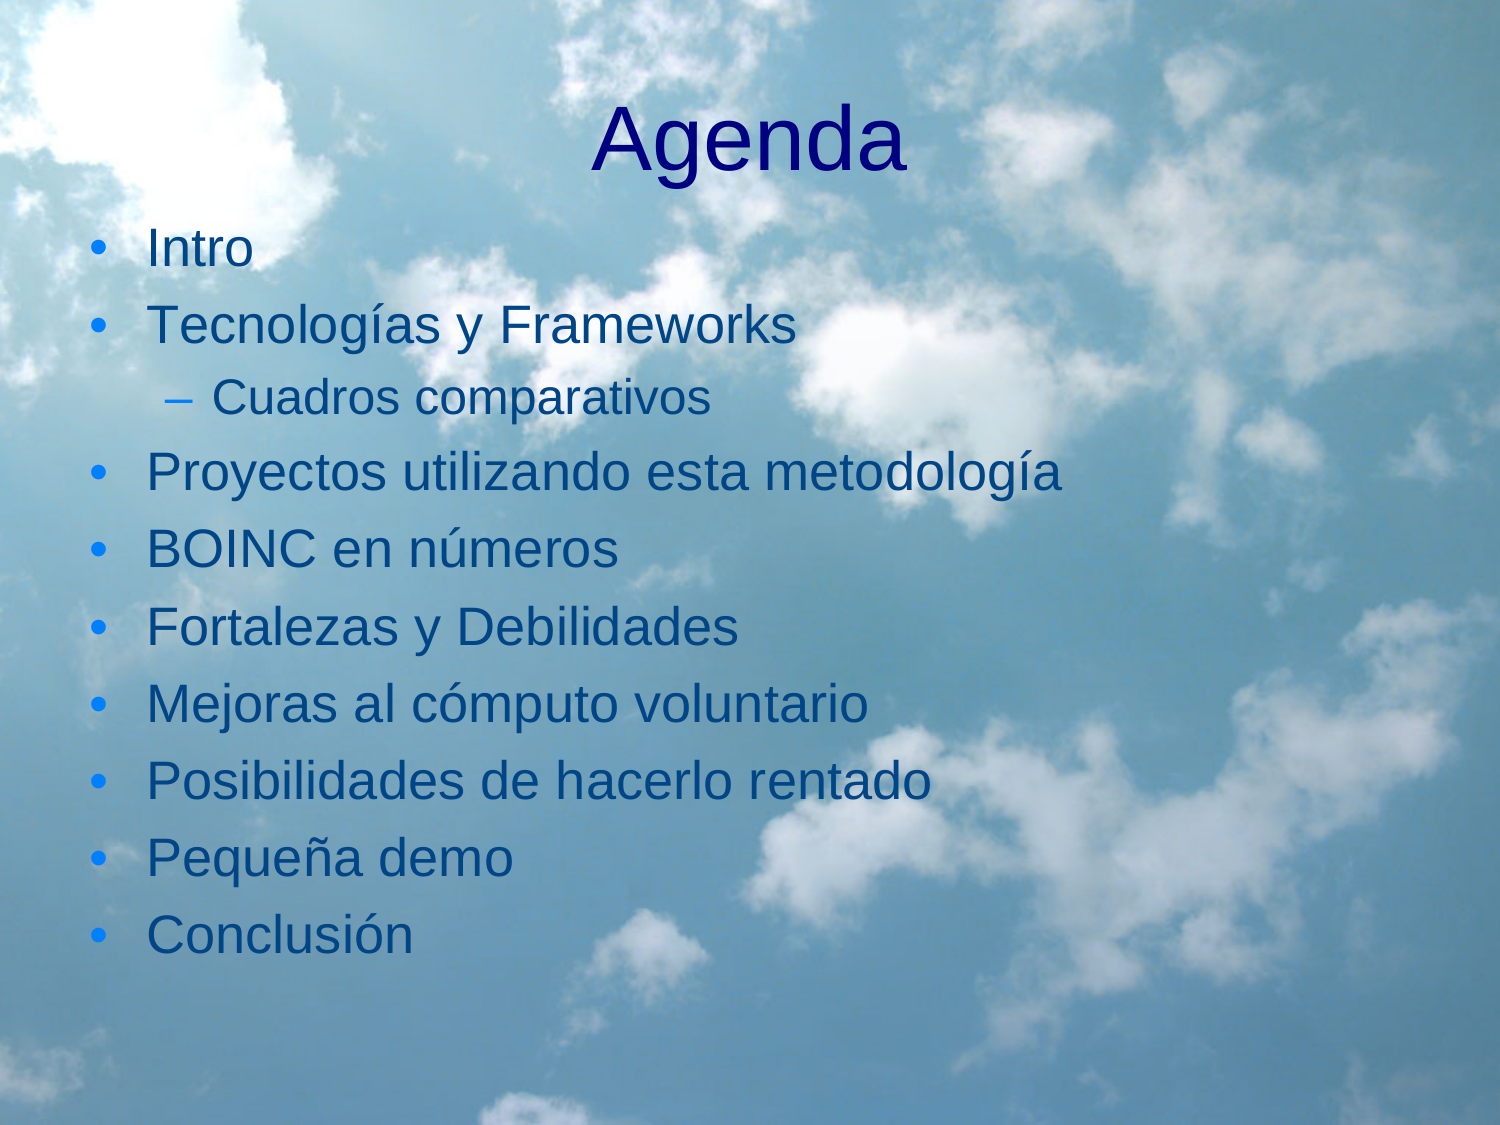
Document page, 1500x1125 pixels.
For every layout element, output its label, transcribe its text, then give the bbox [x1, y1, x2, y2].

picture [0, 0, 1500, 1125]
title Agenda [75, 45, 1426, 209]
list Intro Tecnologías y Frameworks Cuadros comparativos Proyectos utilizando esta metodología BOINC en números Fortalezas y Debilidades Mejoras al cómputo voluntario Posibilidades de hacerlo rentado Pequeña demo Conclusión [75, 209, 1426, 973]
